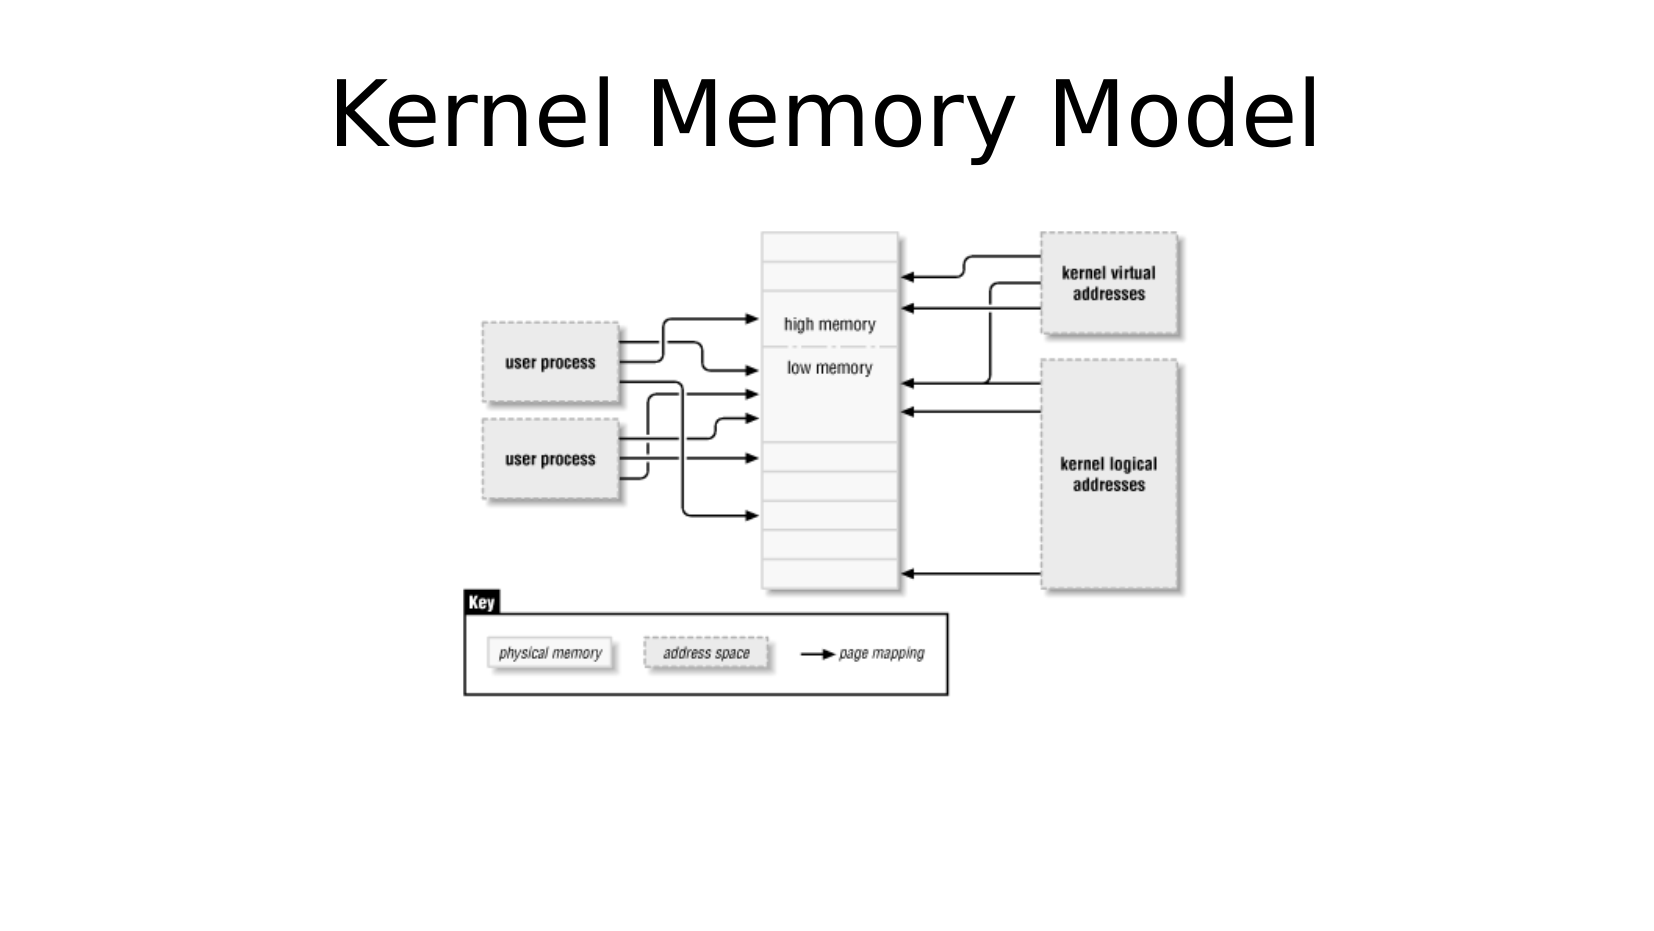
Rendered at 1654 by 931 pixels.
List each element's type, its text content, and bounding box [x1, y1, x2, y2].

title Kernel Memory Model [82, 37, 1571, 193]
picture [462, 230, 1188, 698]
